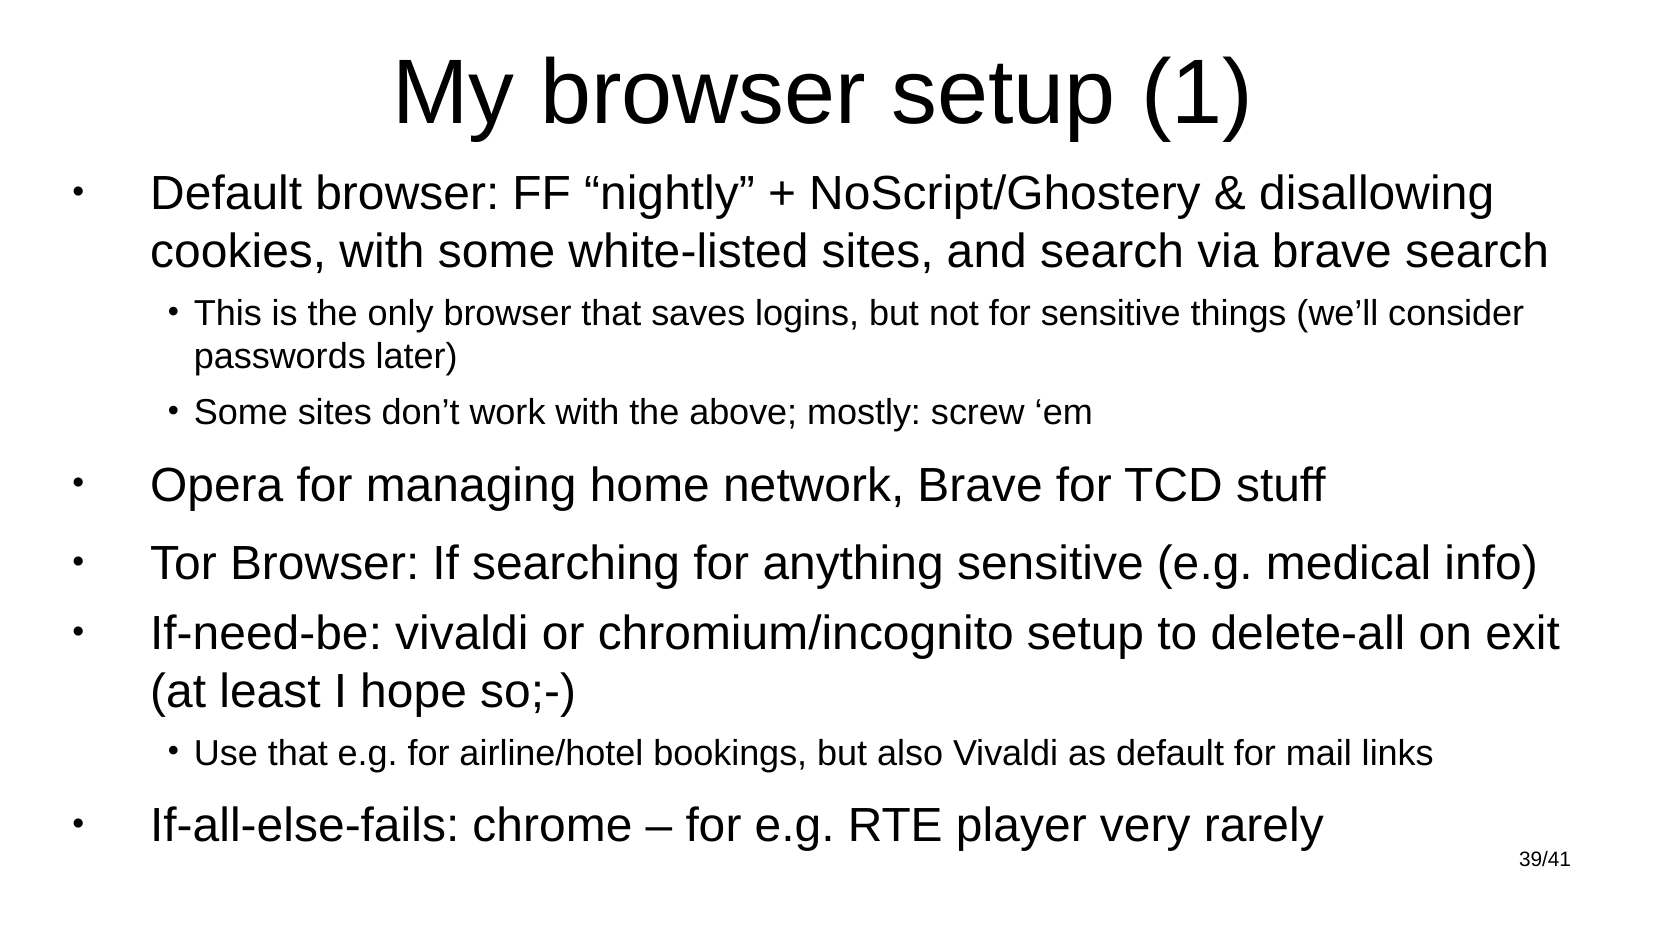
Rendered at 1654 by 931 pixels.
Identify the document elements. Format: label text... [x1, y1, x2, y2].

list Default browser: FF “nightly” + NoScript/Ghostery & disallowing cookies, with some white-listed sites, and search via brave search This is the only browser that saves logins, but not for sensitive things (we’ll consider passwords later) Some sites don’t work with the above; mostly: screw ‘em Opera for managing home network, Brave for TCD stuff Tor Browser: If searching for anything sensitive (e.g. medical info) If-need-be: vivaldi or chromium/incognito setup to delete-all on exit (at least I hope so;-) Use that e.g. for airline/hotel bookings, but also Vivaldi as default for mail links If-all-else-fails: chrome – for e.g. RTE player very rarely [59, 161, 1595, 863]
title My browser setup (1) [123, 11, 1523, 161]
